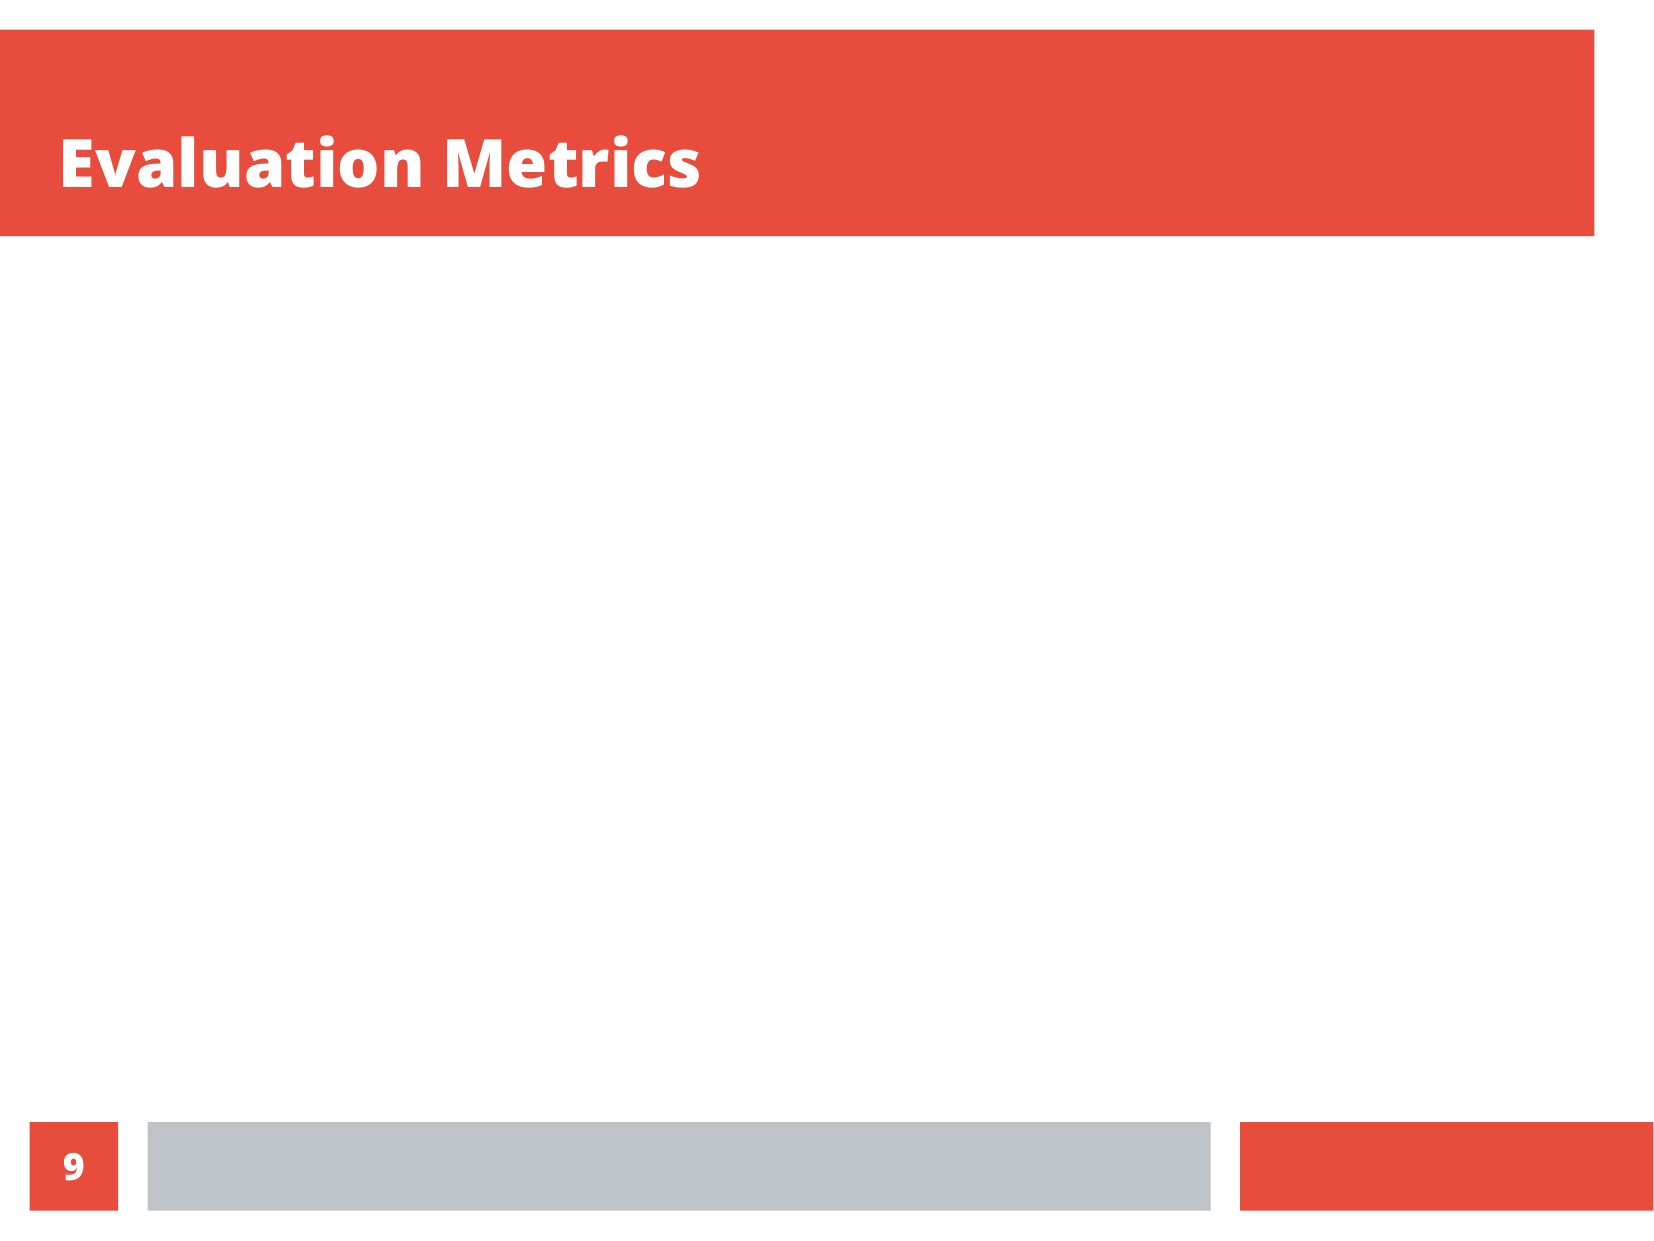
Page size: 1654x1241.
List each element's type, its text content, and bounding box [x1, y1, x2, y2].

title Evaluation Metrics [59, 59, 1595, 207]
